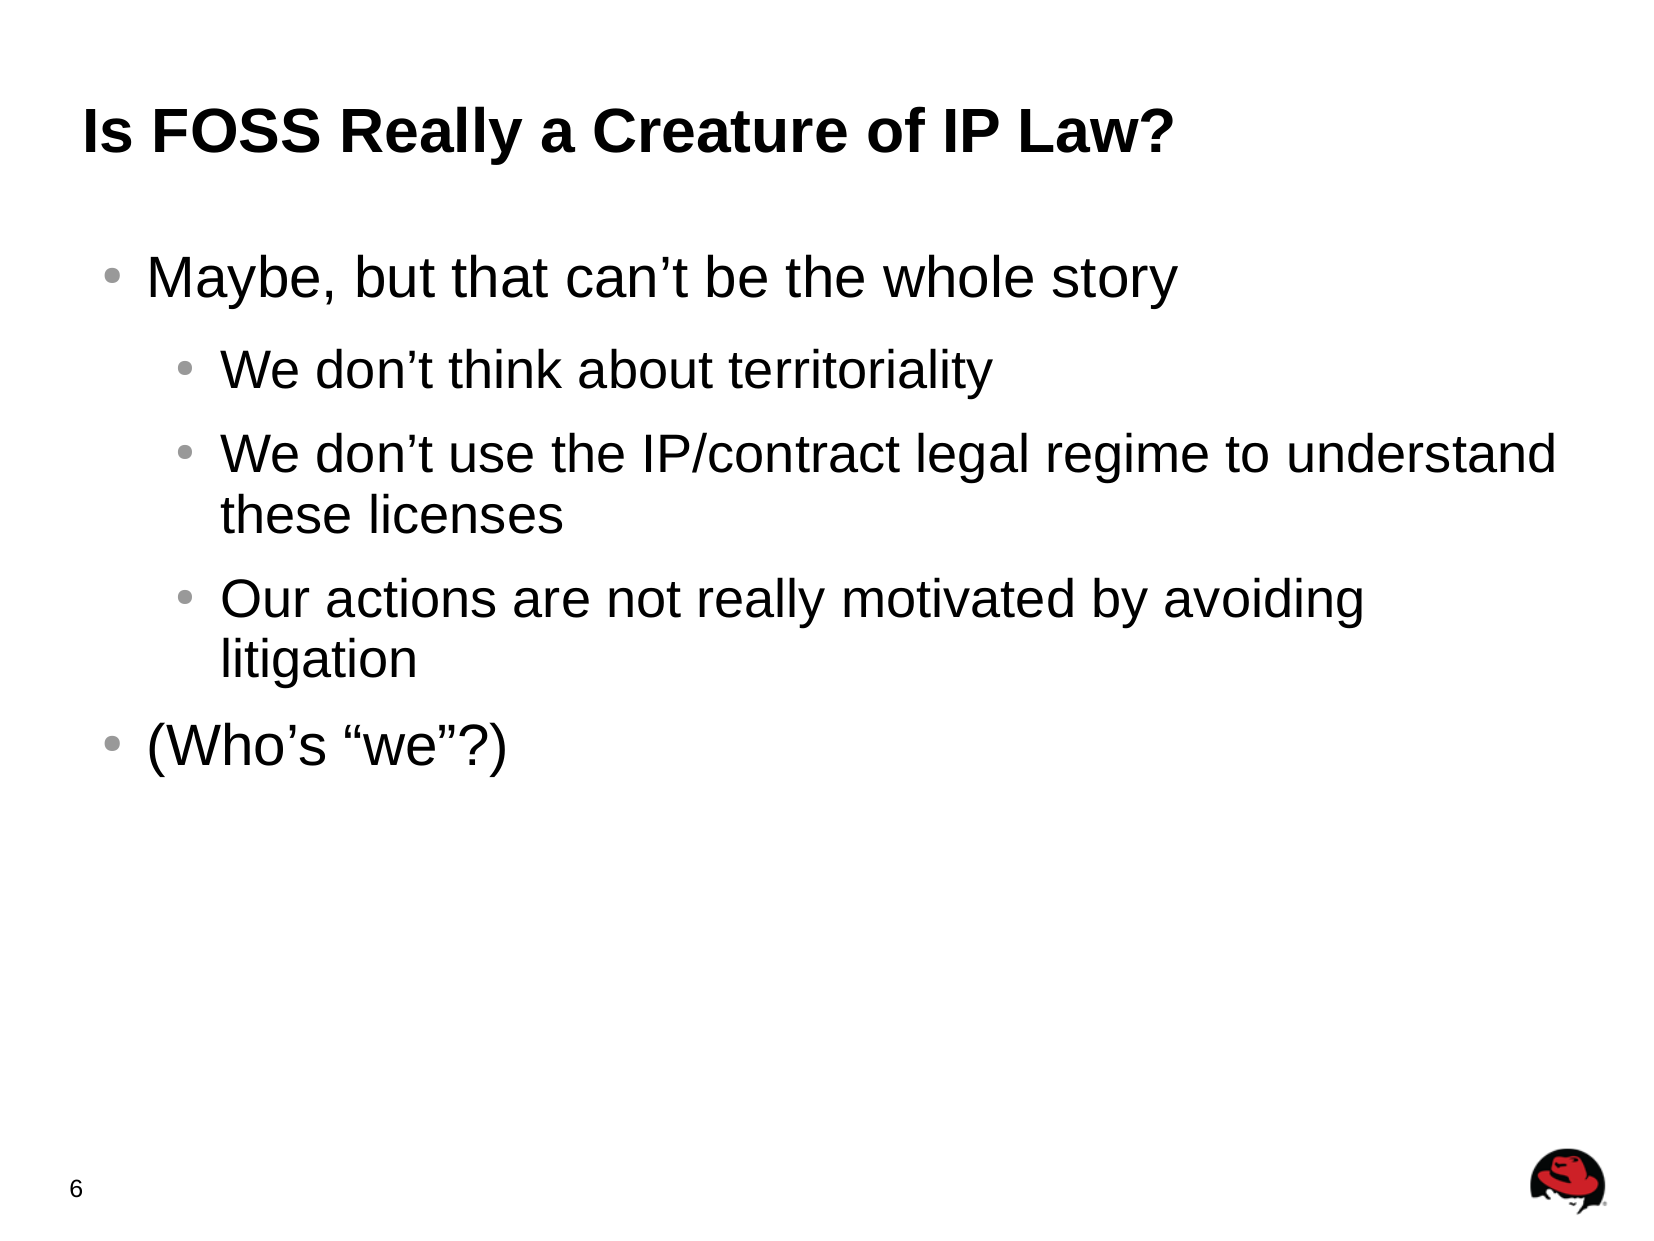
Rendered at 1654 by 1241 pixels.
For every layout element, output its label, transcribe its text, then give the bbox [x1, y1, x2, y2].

list Maybe, but that can’t be the whole story We don’t think about territoriality We don’t use the IP/contract legal regime to understand these licenses Our actions are not really motivated by avoiding litigation (Who’s “we”?) [86, 244, 1576, 1024]
title Is FOSS Really a Creature of IP Law? [82, 45, 1571, 218]
picture [1529, 1146, 1613, 1224]
